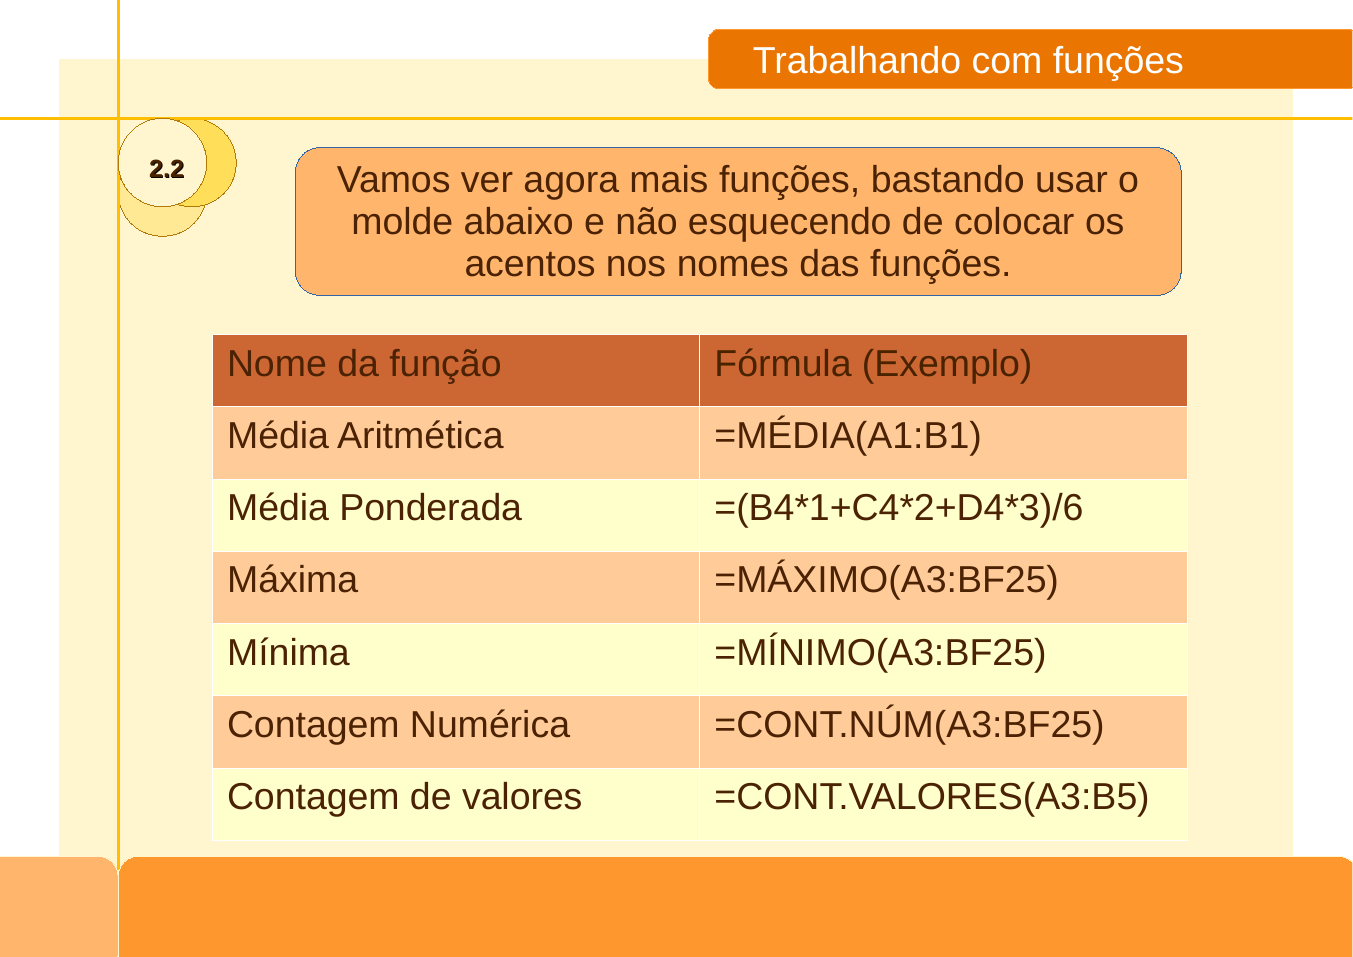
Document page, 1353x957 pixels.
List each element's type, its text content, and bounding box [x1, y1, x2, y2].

table_cell Mínima [213, 624, 699, 695]
table_cell Contagem de valores [213, 769, 699, 840]
text_box [708, 29, 1353, 89]
table_header Fórmula (Exemplo) [700, 335, 1187, 406]
table_header Nome da função [213, 335, 699, 406]
table_cell Contagem Numérica [213, 696, 699, 768]
table_cell =MÉDIA(A1:B1) [700, 407, 1187, 479]
table_cell Máxima [213, 552, 699, 623]
table_cell =CONT.VALORES(A3:B5) [700, 769, 1187, 840]
text_box Vamos ver agora mais funções, bastando usar o molde abaixo e não esquecendo de colocar os acentos nos nomes das funções. [295, 147, 1182, 296]
text_box Trabalhando com funções [738, 31, 1199, 89]
table_cell =MÁXIMO(A3:BF25) [700, 552, 1187, 623]
table_cell =MÍNIMO(A3:BF25) [700, 624, 1187, 695]
text_box 2.2 [126, 147, 207, 193]
table_cell =(B4*1+C4*2+D4*3)/6 [700, 480, 1187, 551]
table_cell Média Aritmética [213, 407, 699, 479]
table_cell =CONT.NÚM(A3:BF25) [700, 696, 1187, 768]
table_cell Média Ponderada [213, 480, 699, 551]
text_box [118, 118, 237, 237]
text_box [0, 856, 1353, 957]
